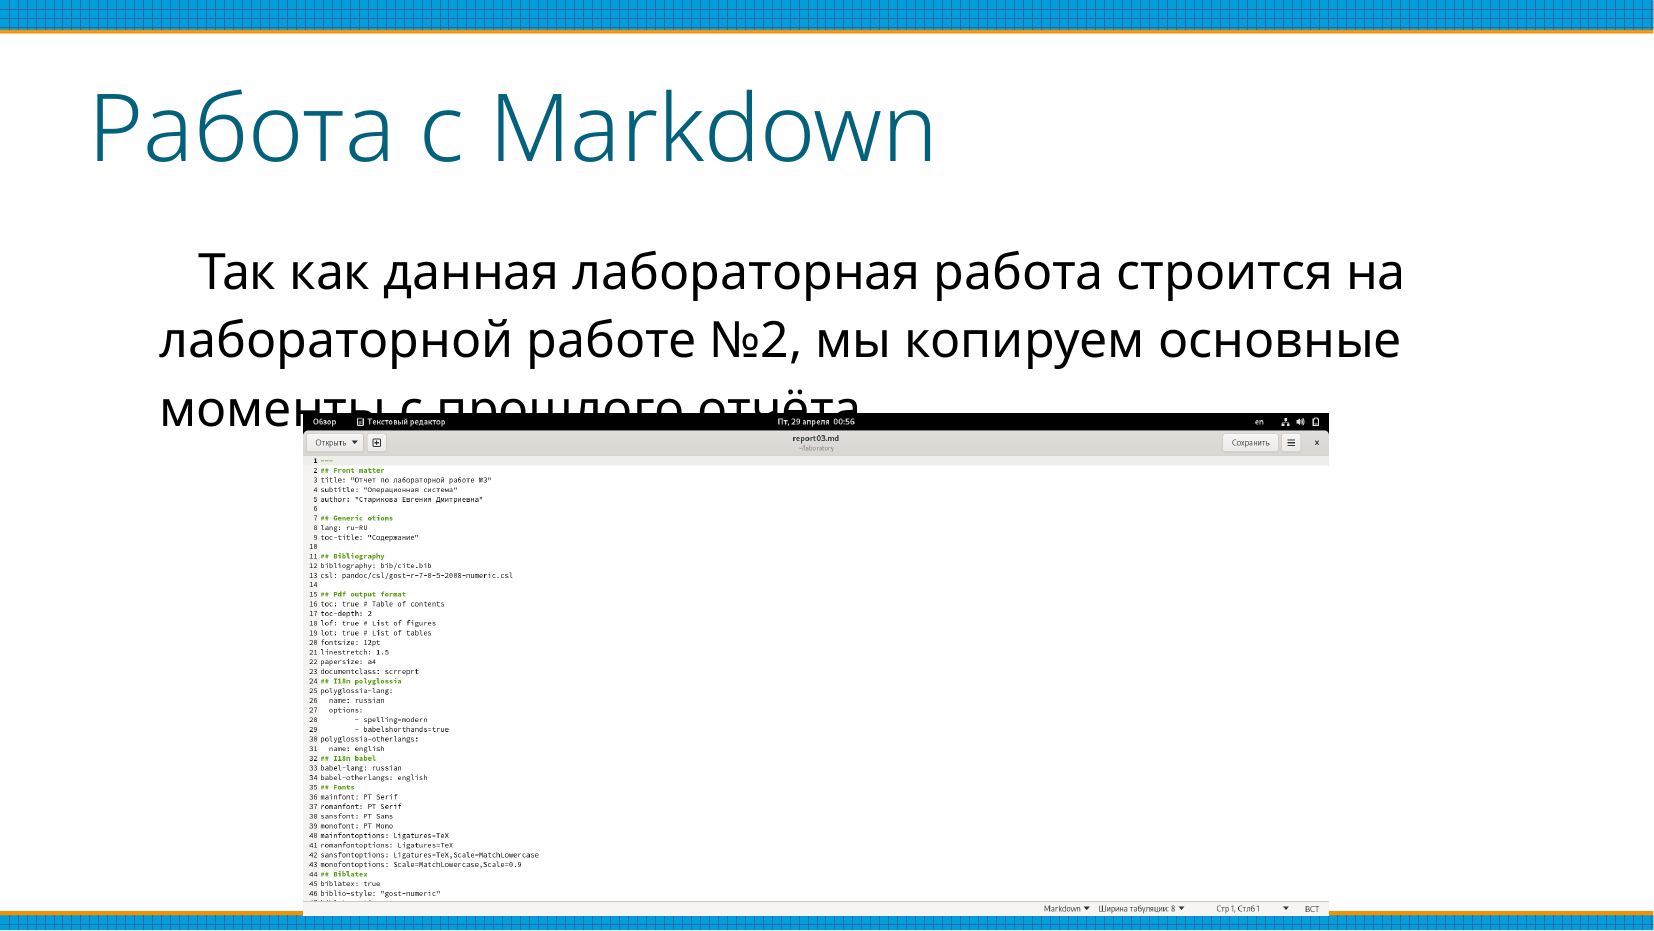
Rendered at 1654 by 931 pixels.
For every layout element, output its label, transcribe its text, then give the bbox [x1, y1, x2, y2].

title Работа с Markdown [88, 44, 1565, 207]
picture [303, 413, 1329, 915]
list Так как данная лабораторная работа строится на лабораторной работе №2, мы копируем основные моменты с прошлого отчёта [88, 236, 1565, 901]
